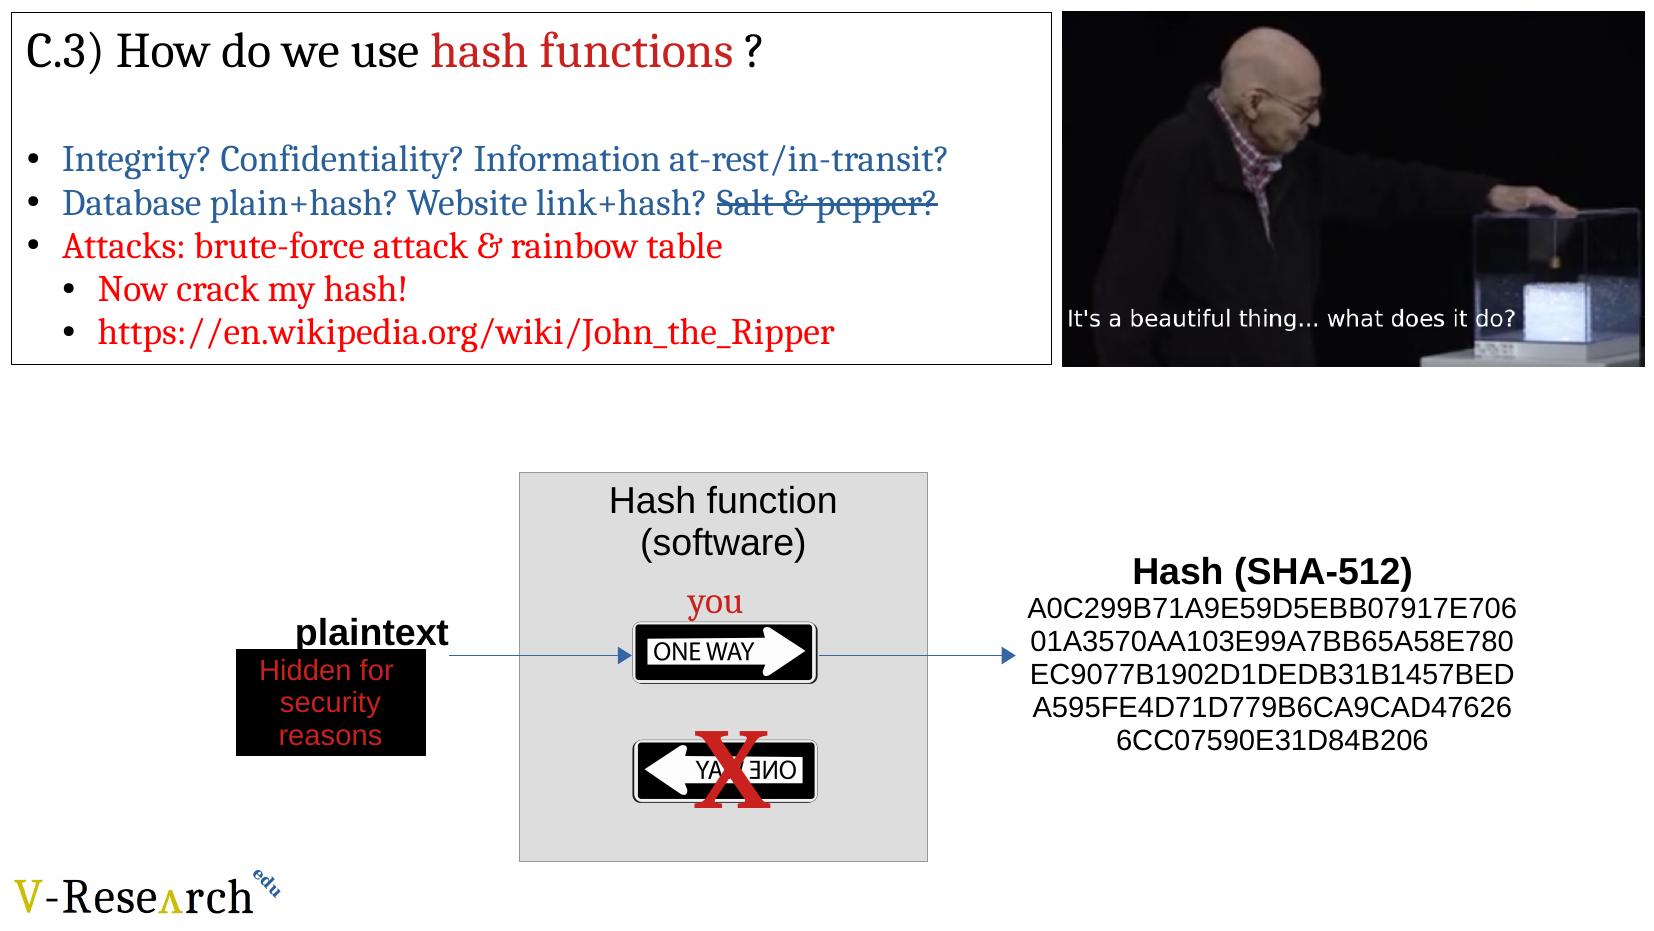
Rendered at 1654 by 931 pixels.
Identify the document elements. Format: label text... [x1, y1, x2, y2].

text_box Hash function (software) [519, 656, 928, 862]
text_box Hash function (software) [519, 472, 928, 655]
text_box C.3) How do we use hash functions ? Integrity? Confidentiality? Information at-rest/in-transit? Database plain+hash? Website link+hash? Salt & pepper? Attacks: brute-force attack & rainbow table Now crack my hash! https://en.wikipedia.org/wiki/John_the_Ripper [11, 12, 1052, 365]
picture [631, 738, 679, 805]
text_box Hash (SHA-512) A0C299B71A9E59D5EBB07917E70601A3570AA103E99A7BB65A58E780EC9077B1902D1DEDB31B1457BEDA595FE4D71D779B6CA9CAD476266CC07590E31D84B206 [1009, 543, 1536, 764]
picture [1062, 11, 1645, 367]
text_box edu [222, 847, 333, 931]
picture [631, 620, 819, 686]
picture [11, 876, 255, 916]
text_box Hidden for security reasons [236, 649, 426, 756]
picture [749, 738, 819, 805]
text_box you [673, 572, 762, 632]
text_box plaintext ciao [271, 603, 473, 703]
text_box X [679, 691, 749, 852]
